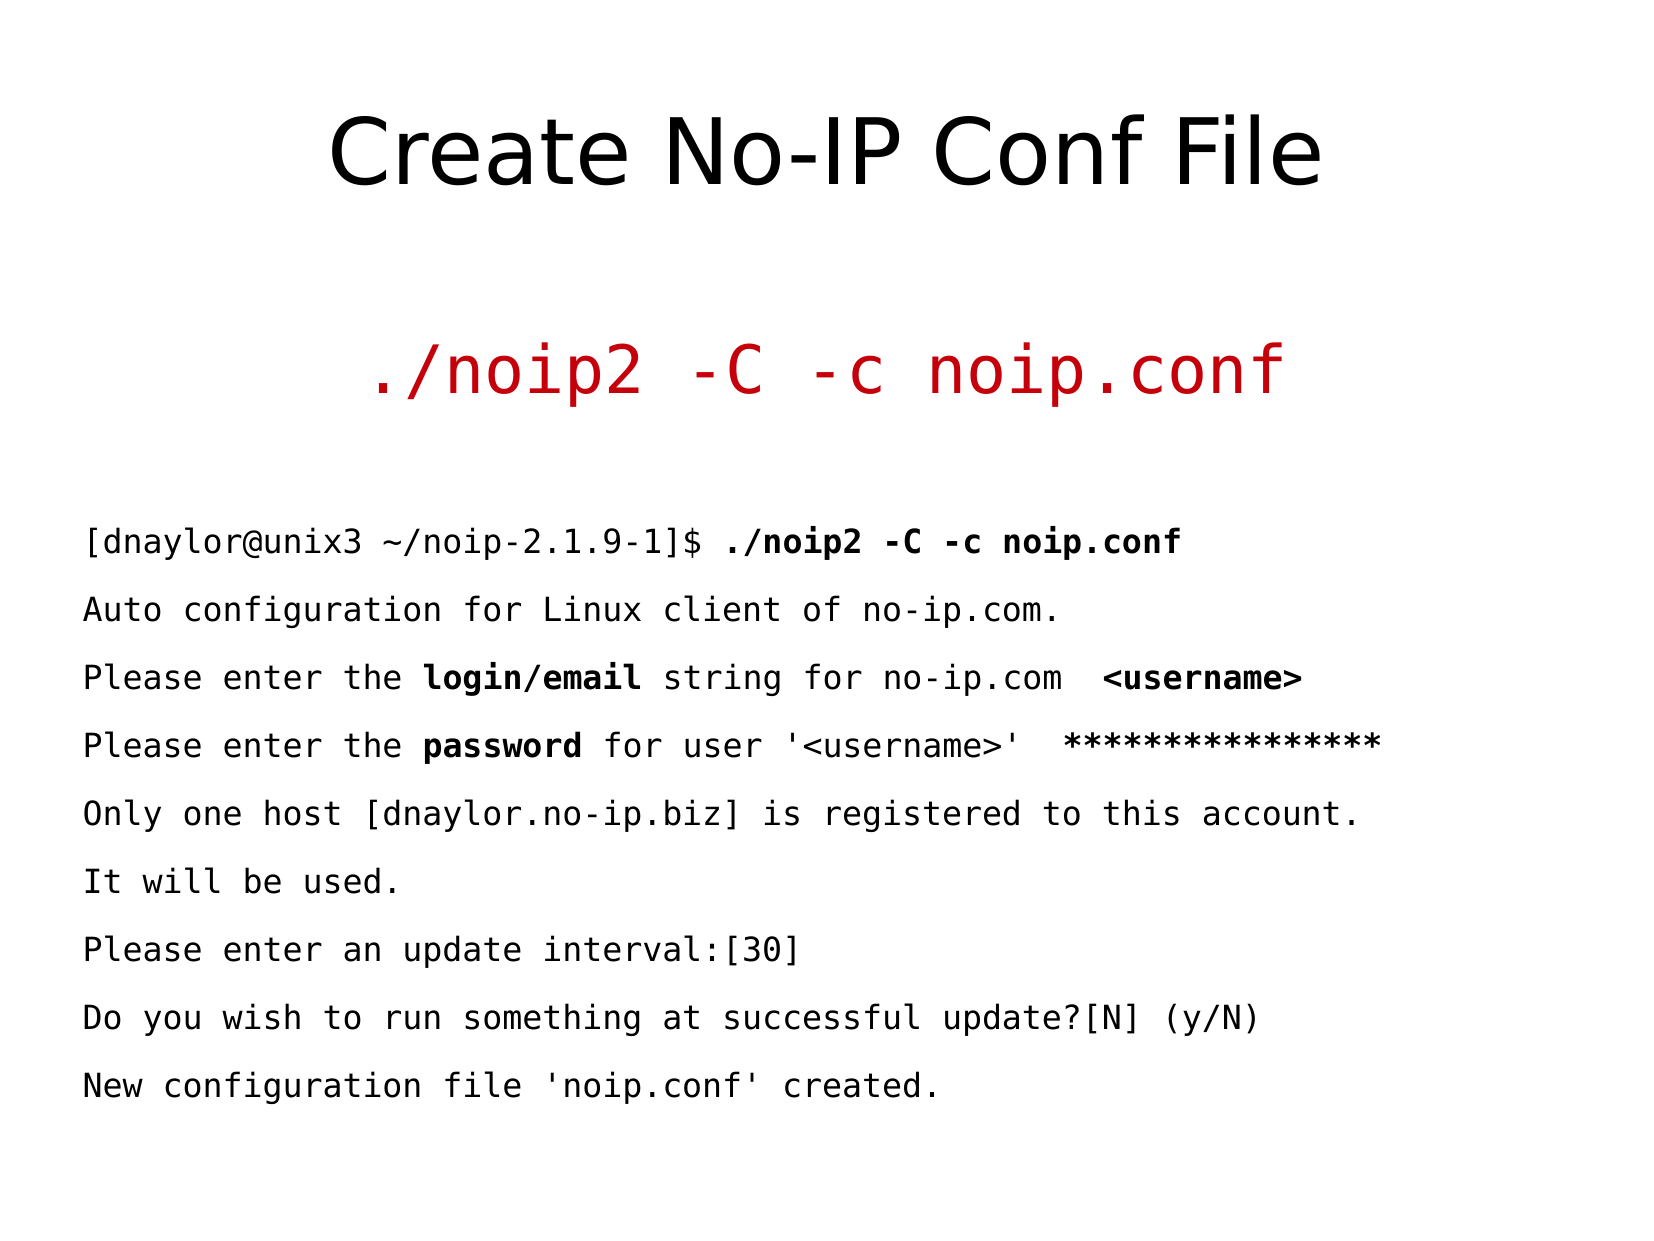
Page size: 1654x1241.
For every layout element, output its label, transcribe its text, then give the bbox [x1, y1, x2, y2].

list [dnaylor@unix3 ~/noip-2.1.9-1]$ ./noip2 -C -c noip.conf Auto configuration for Linux client of no-ip.com. Please enter the login/email string for no-ip.com <username> Please enter the password for user '<username>' **************** Only one host [dnaylor.no-ip.biz] is registered to this account. It will be used. Please enter an update interval:[30] Do you wish to run something at successful update?[N] (y/N) New configuration file 'noip.conf' created. [82, 522, 1571, 1145]
list ./noip2 -C -c noip.conf [82, 331, 1571, 488]
title Create No-IP Conf File [82, 49, 1571, 257]
